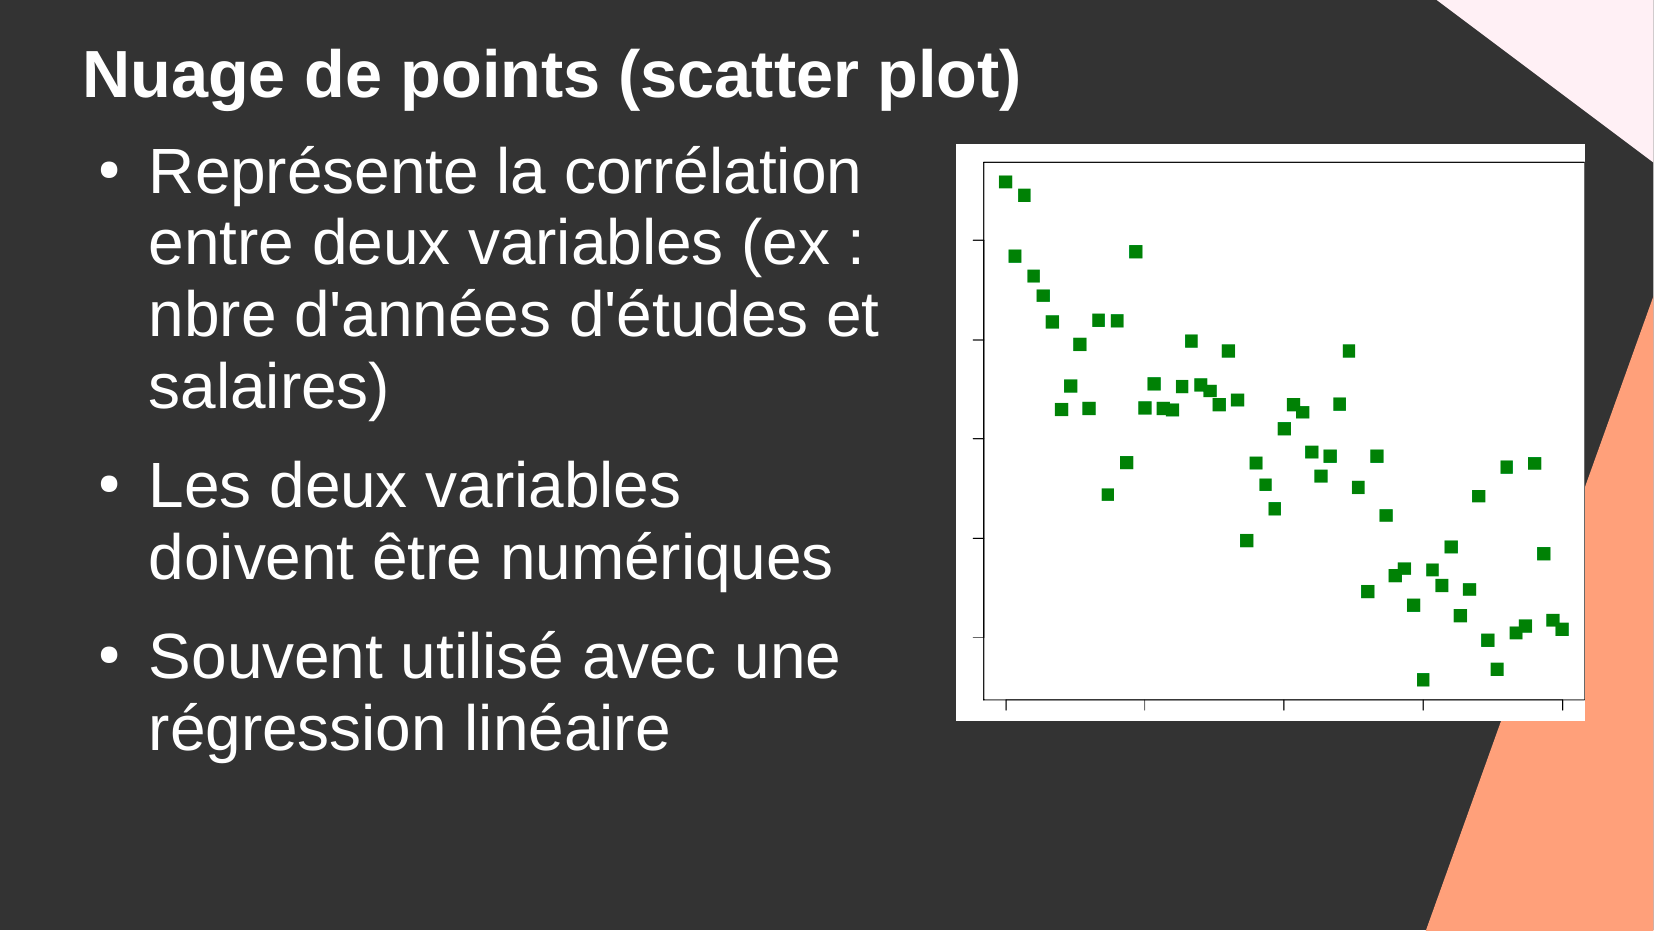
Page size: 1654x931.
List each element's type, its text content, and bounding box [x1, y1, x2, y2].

text_box [1436, 0, 1654, 163]
picture [956, 144, 1585, 721]
text_box [1425, 294, 1654, 931]
list Représente la corrélation entre deux variables (ex : nbre d'années d'études et salaires) Les deux variables doivent être numériques Souvent utilisé avec une régression linéaire [80, 135, 886, 815]
title Nuage de points (scatter plot) [82, 37, 1571, 115]
